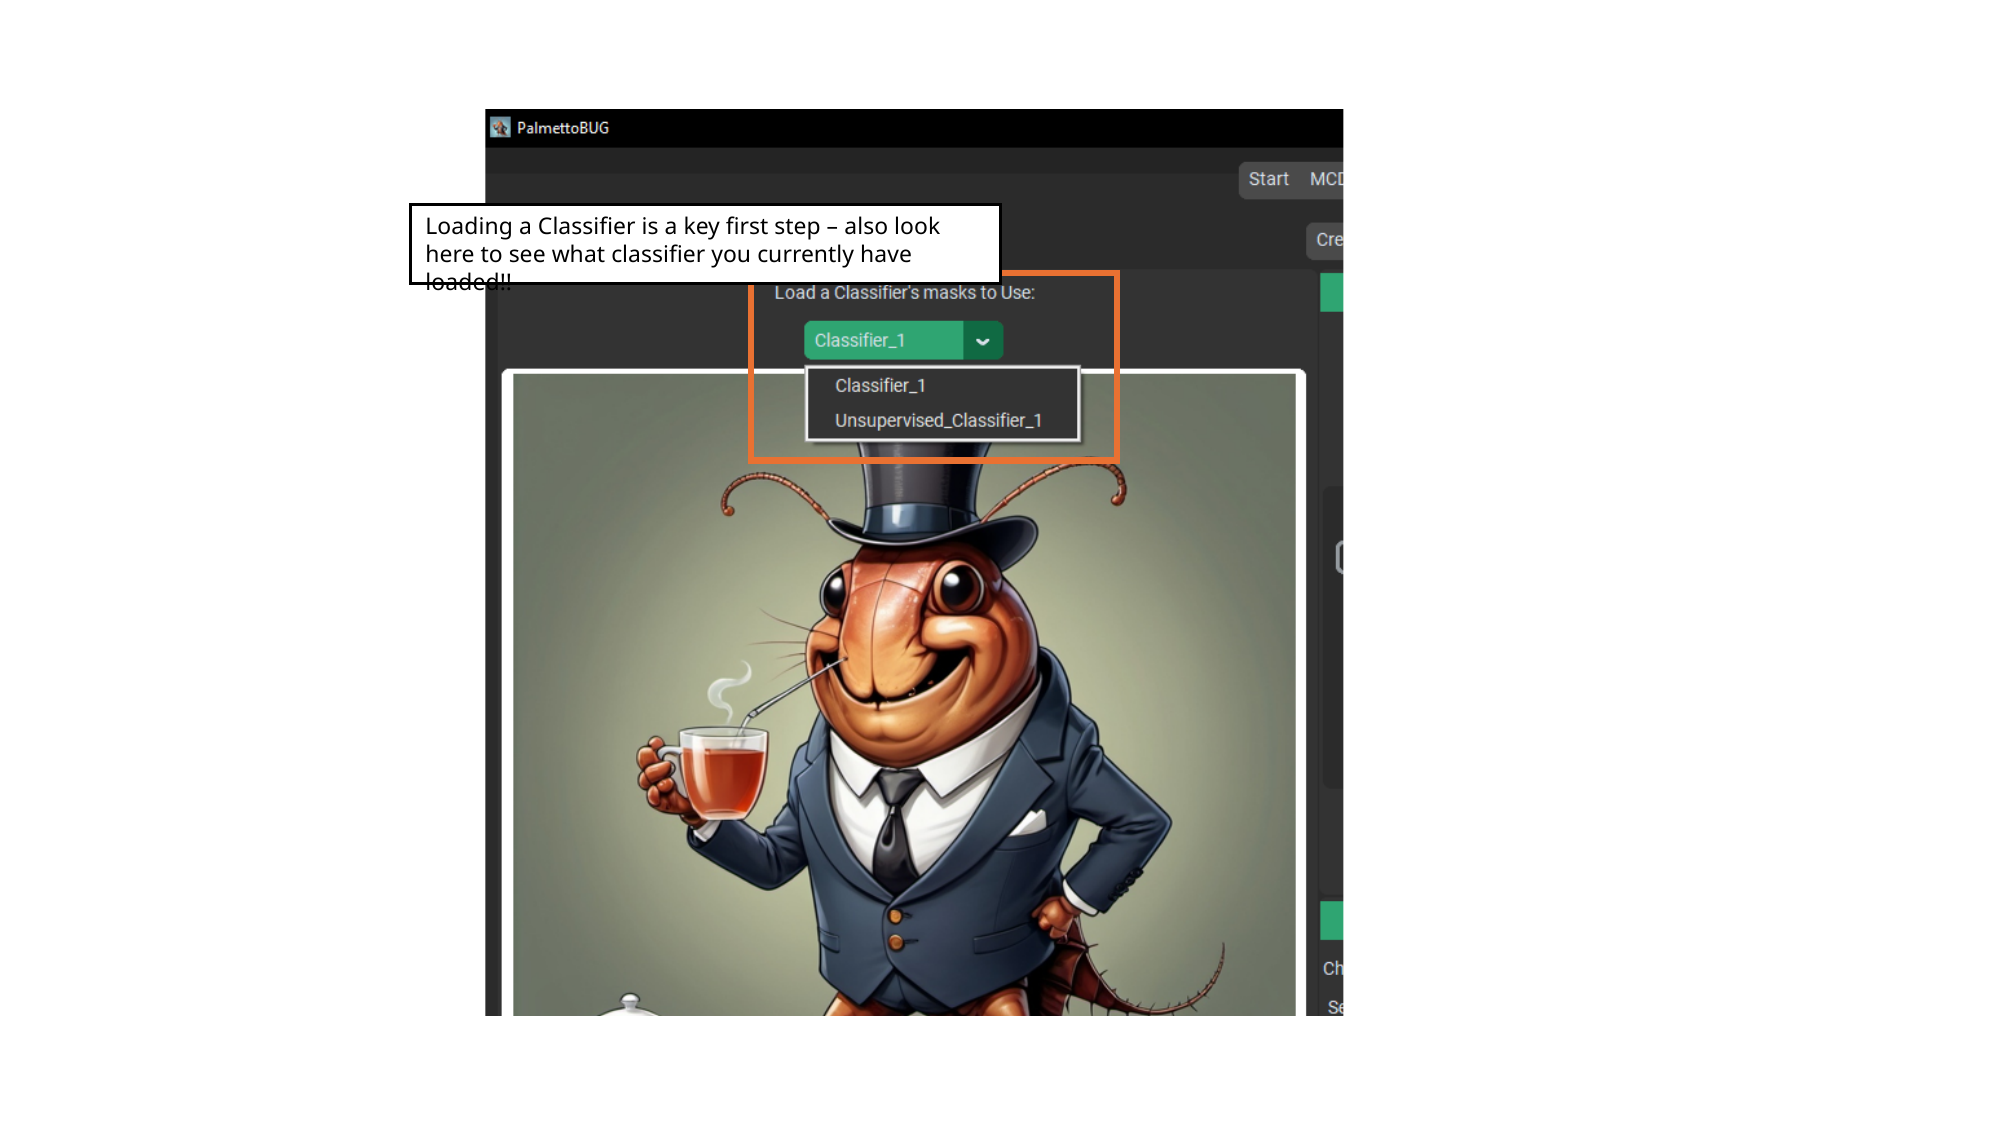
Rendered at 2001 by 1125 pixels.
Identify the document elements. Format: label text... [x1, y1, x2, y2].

picture [485, 109, 1344, 1016]
picture [488, 283, 495, 289]
picture [754, 276, 1114, 457]
text_box Loading a Classifier is a key first step – also look here to see what classifier you currently have loaded!! [410, 205, 1000, 283]
